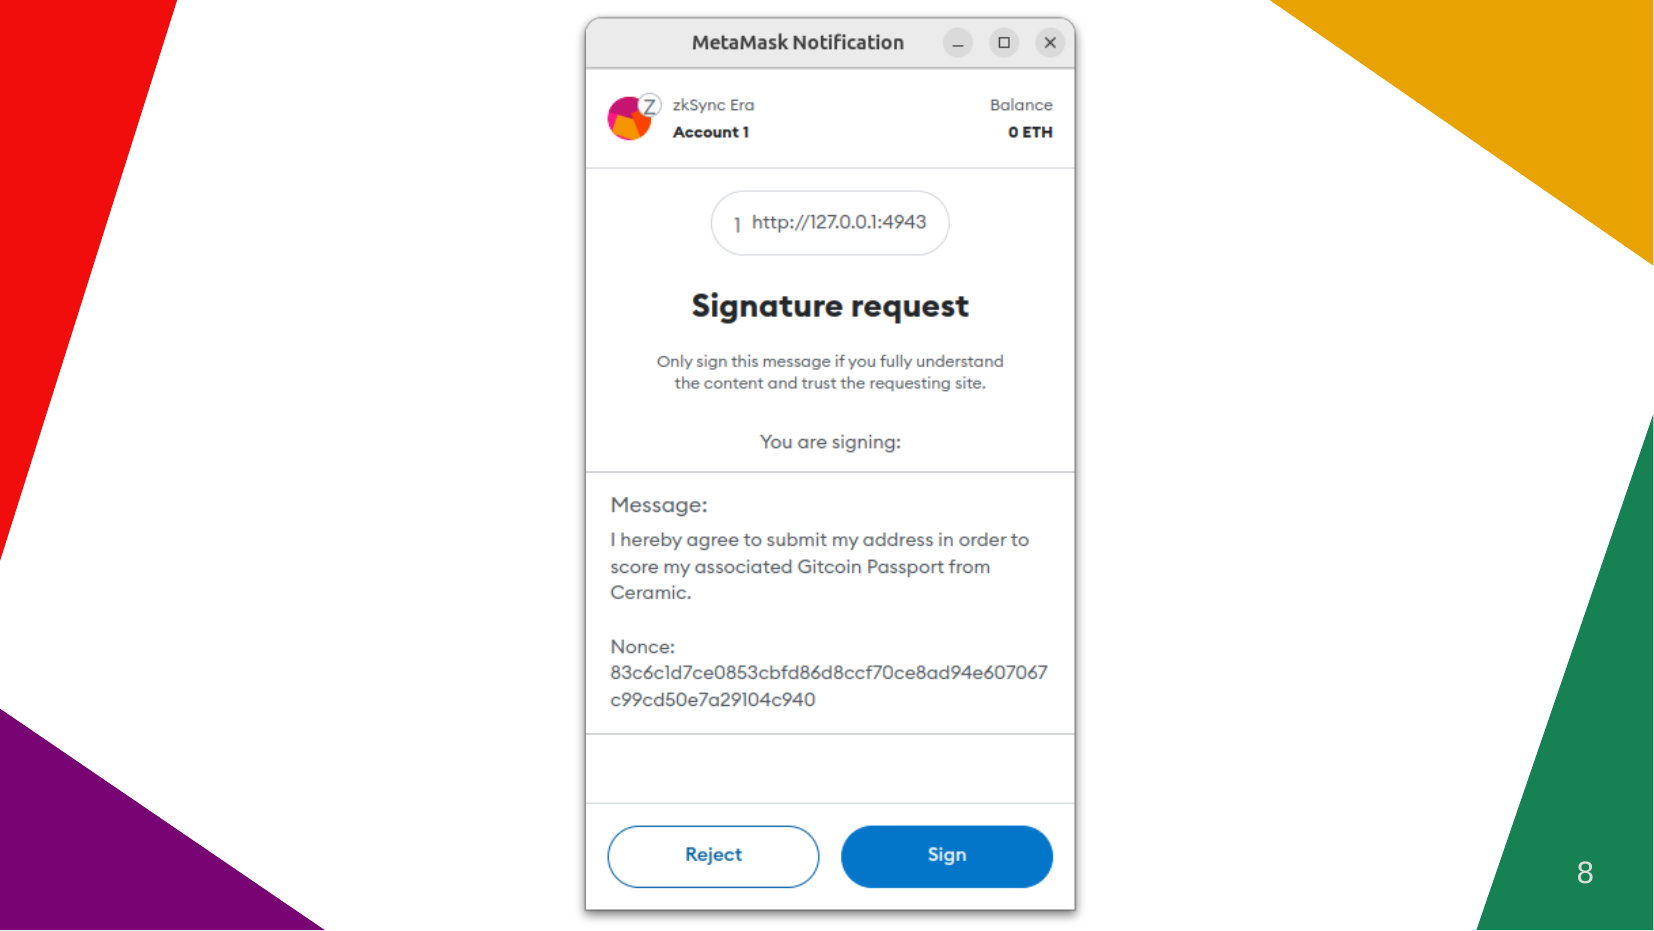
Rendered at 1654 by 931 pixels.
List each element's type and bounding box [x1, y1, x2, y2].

picture [567, 2, 1094, 931]
